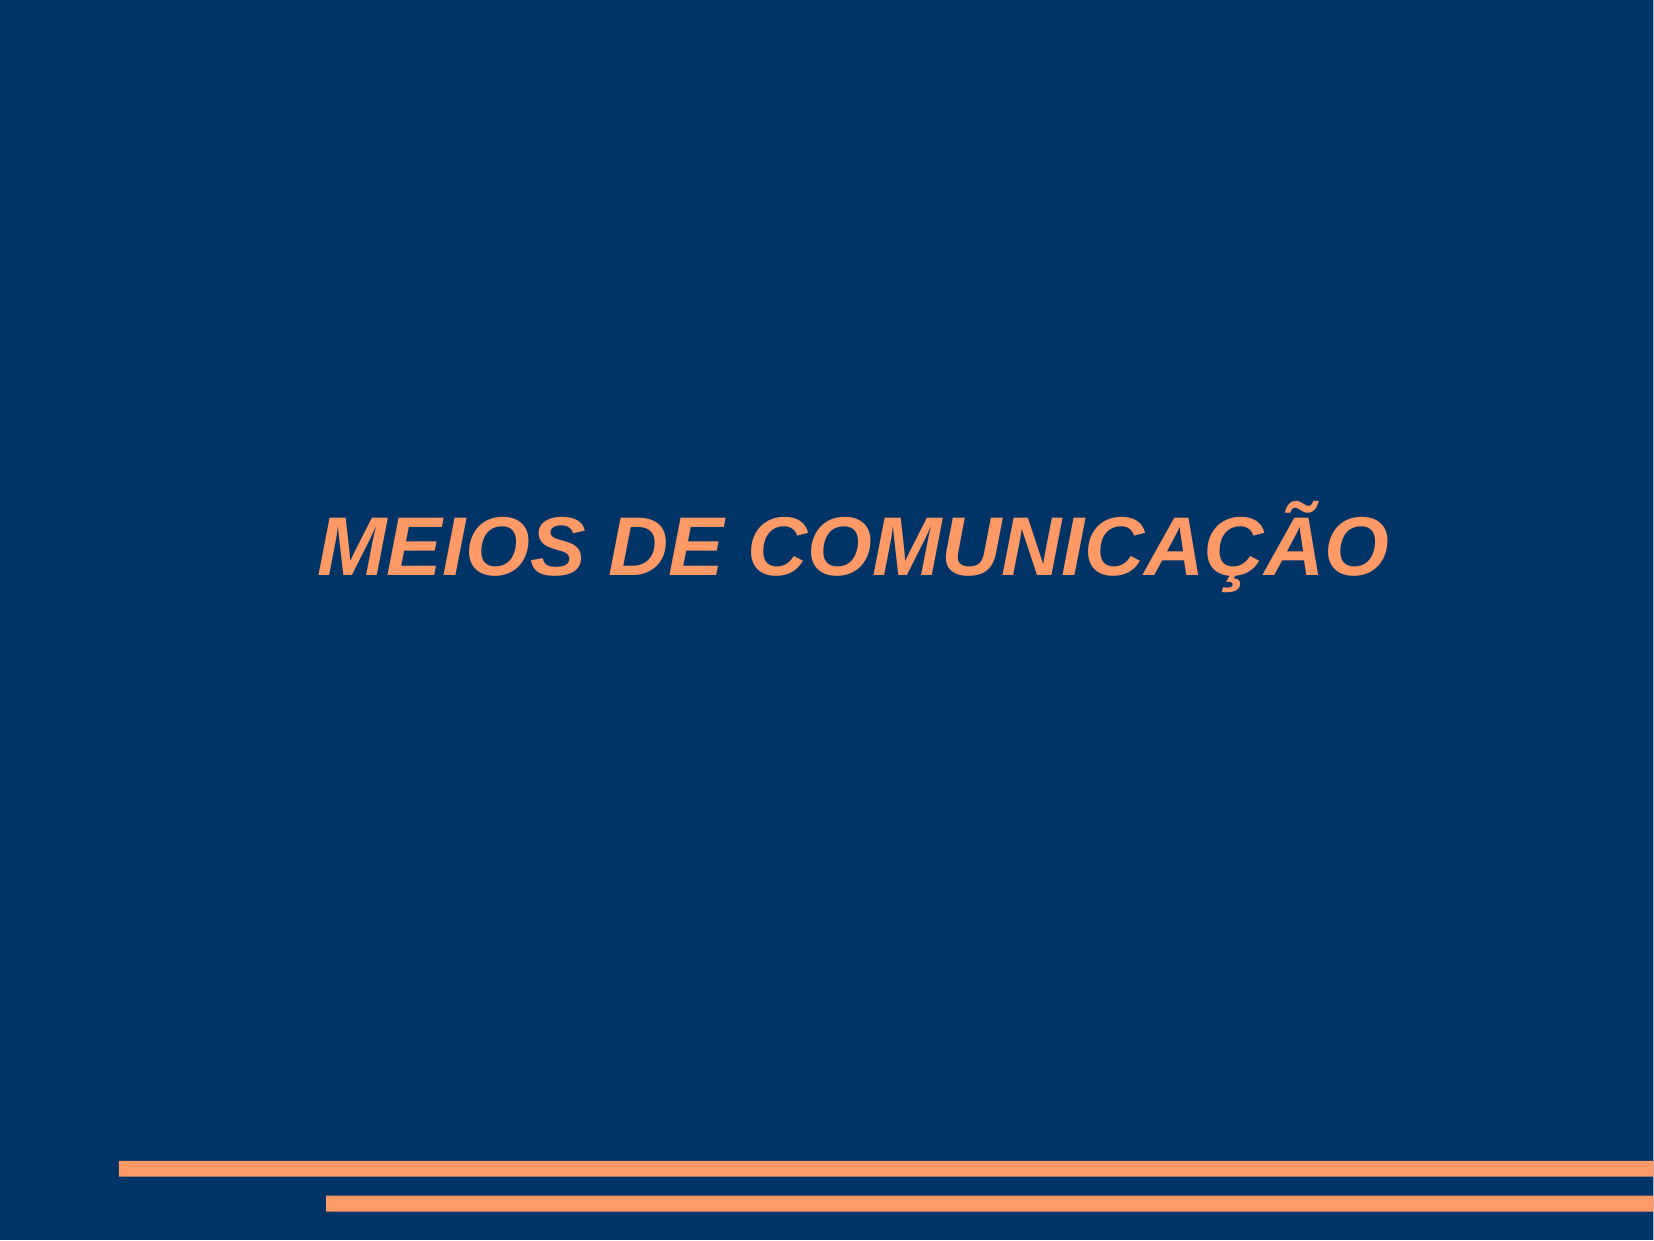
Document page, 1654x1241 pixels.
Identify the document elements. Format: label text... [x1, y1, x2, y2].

title MEIOS DE COMUNICAÇÃO [147, 442, 1560, 651]
